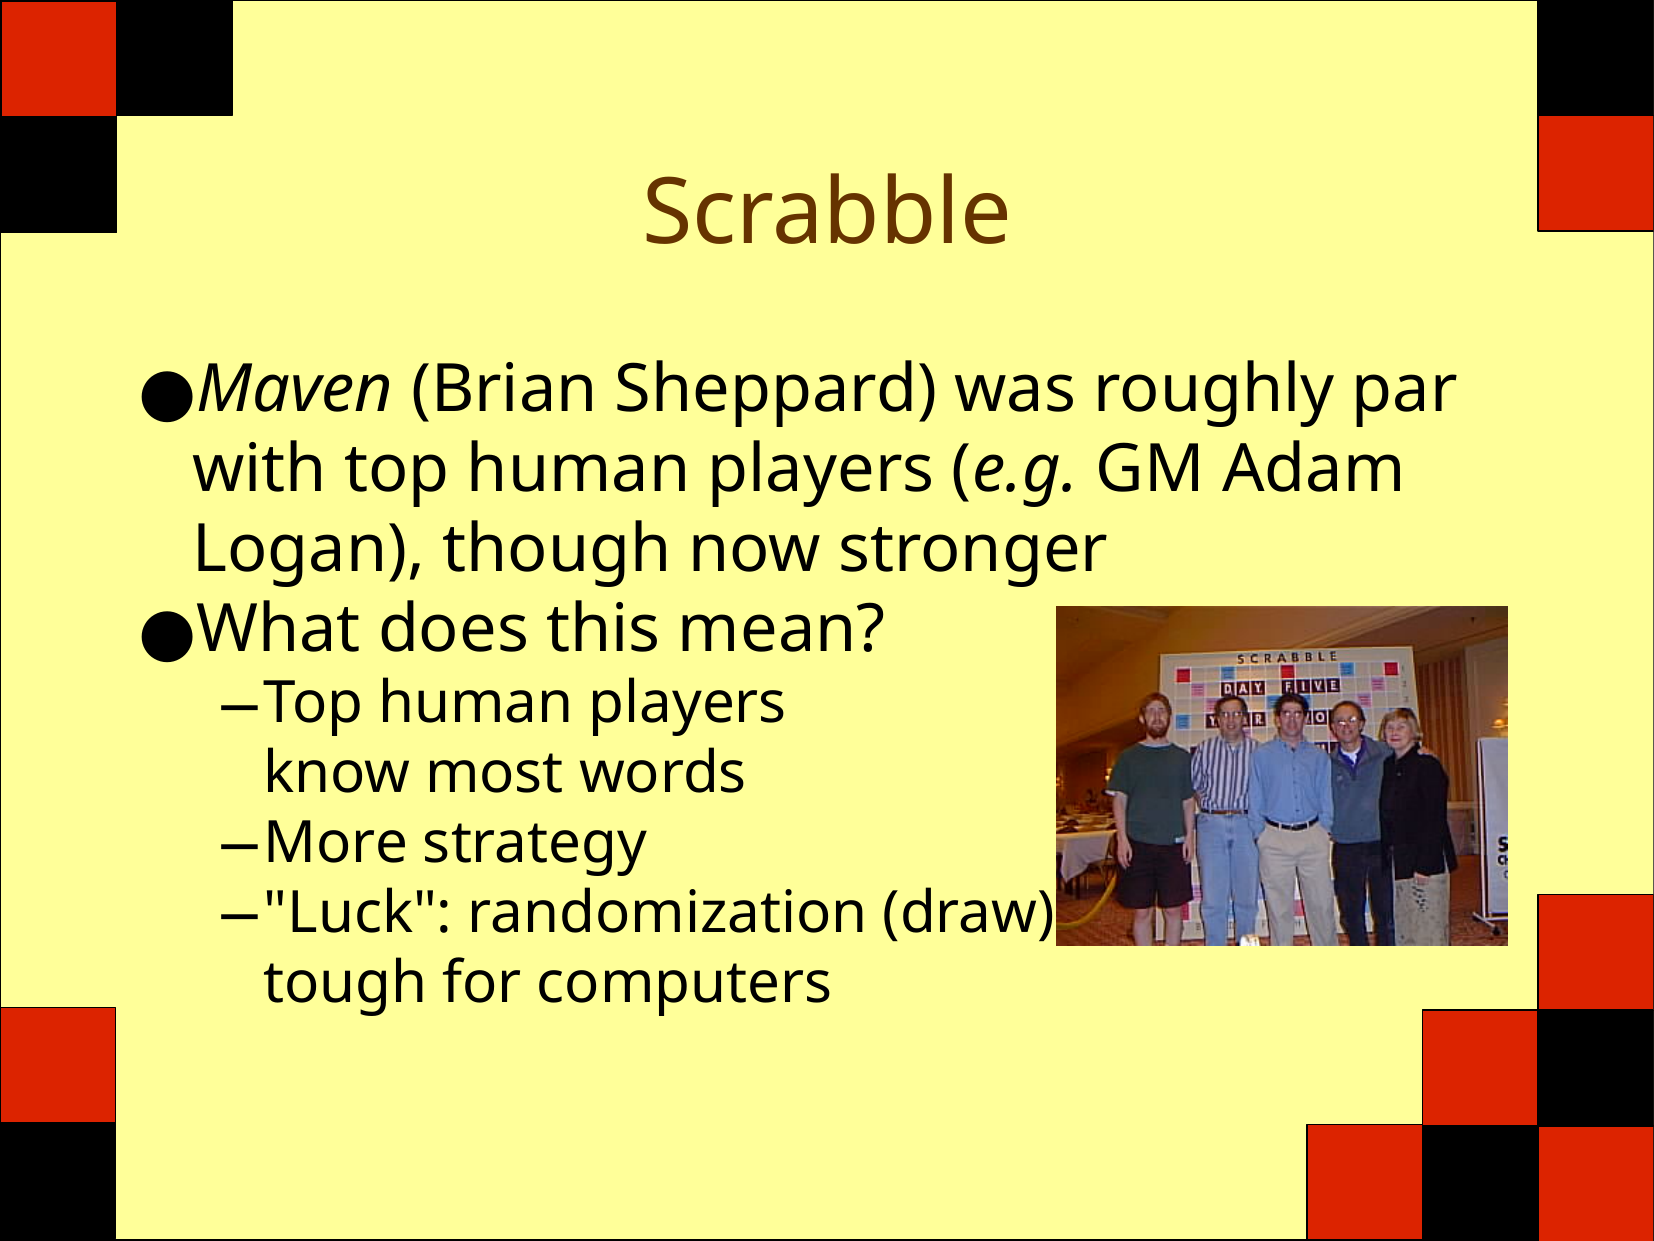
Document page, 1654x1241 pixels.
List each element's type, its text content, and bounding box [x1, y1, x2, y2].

picture [1056, 606, 1508, 946]
text_box Scrabble [121, 102, 1534, 310]
text_box Maven (Brian Sheppard) was roughly par with top human players (e.g. GM Adam Logan), though now stronger What does this mean? Top human players know most words More strategy "Luck": randomization (draw) tough for computers [121, 344, 1534, 1126]
